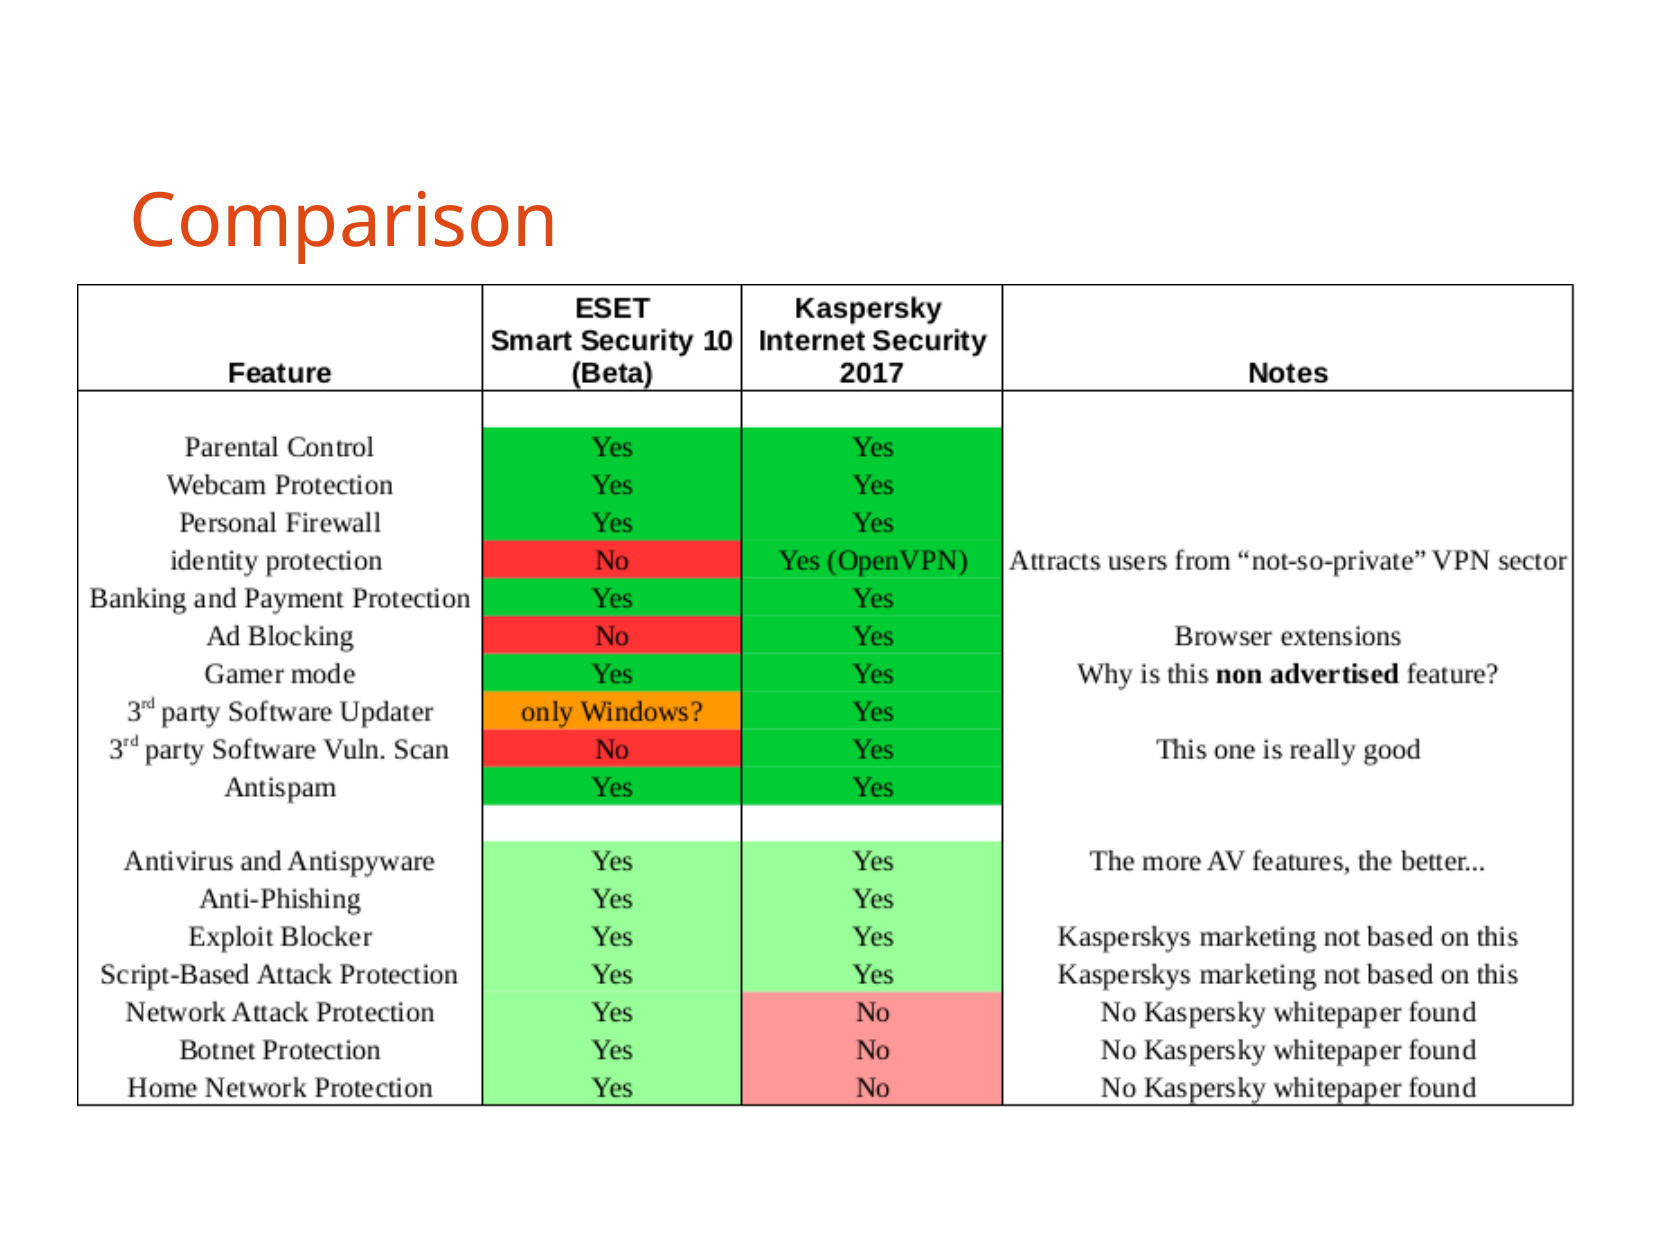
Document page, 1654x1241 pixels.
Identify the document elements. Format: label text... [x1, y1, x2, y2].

title Comparison [129, 153, 1518, 281]
picture [77, 284, 1576, 1111]
